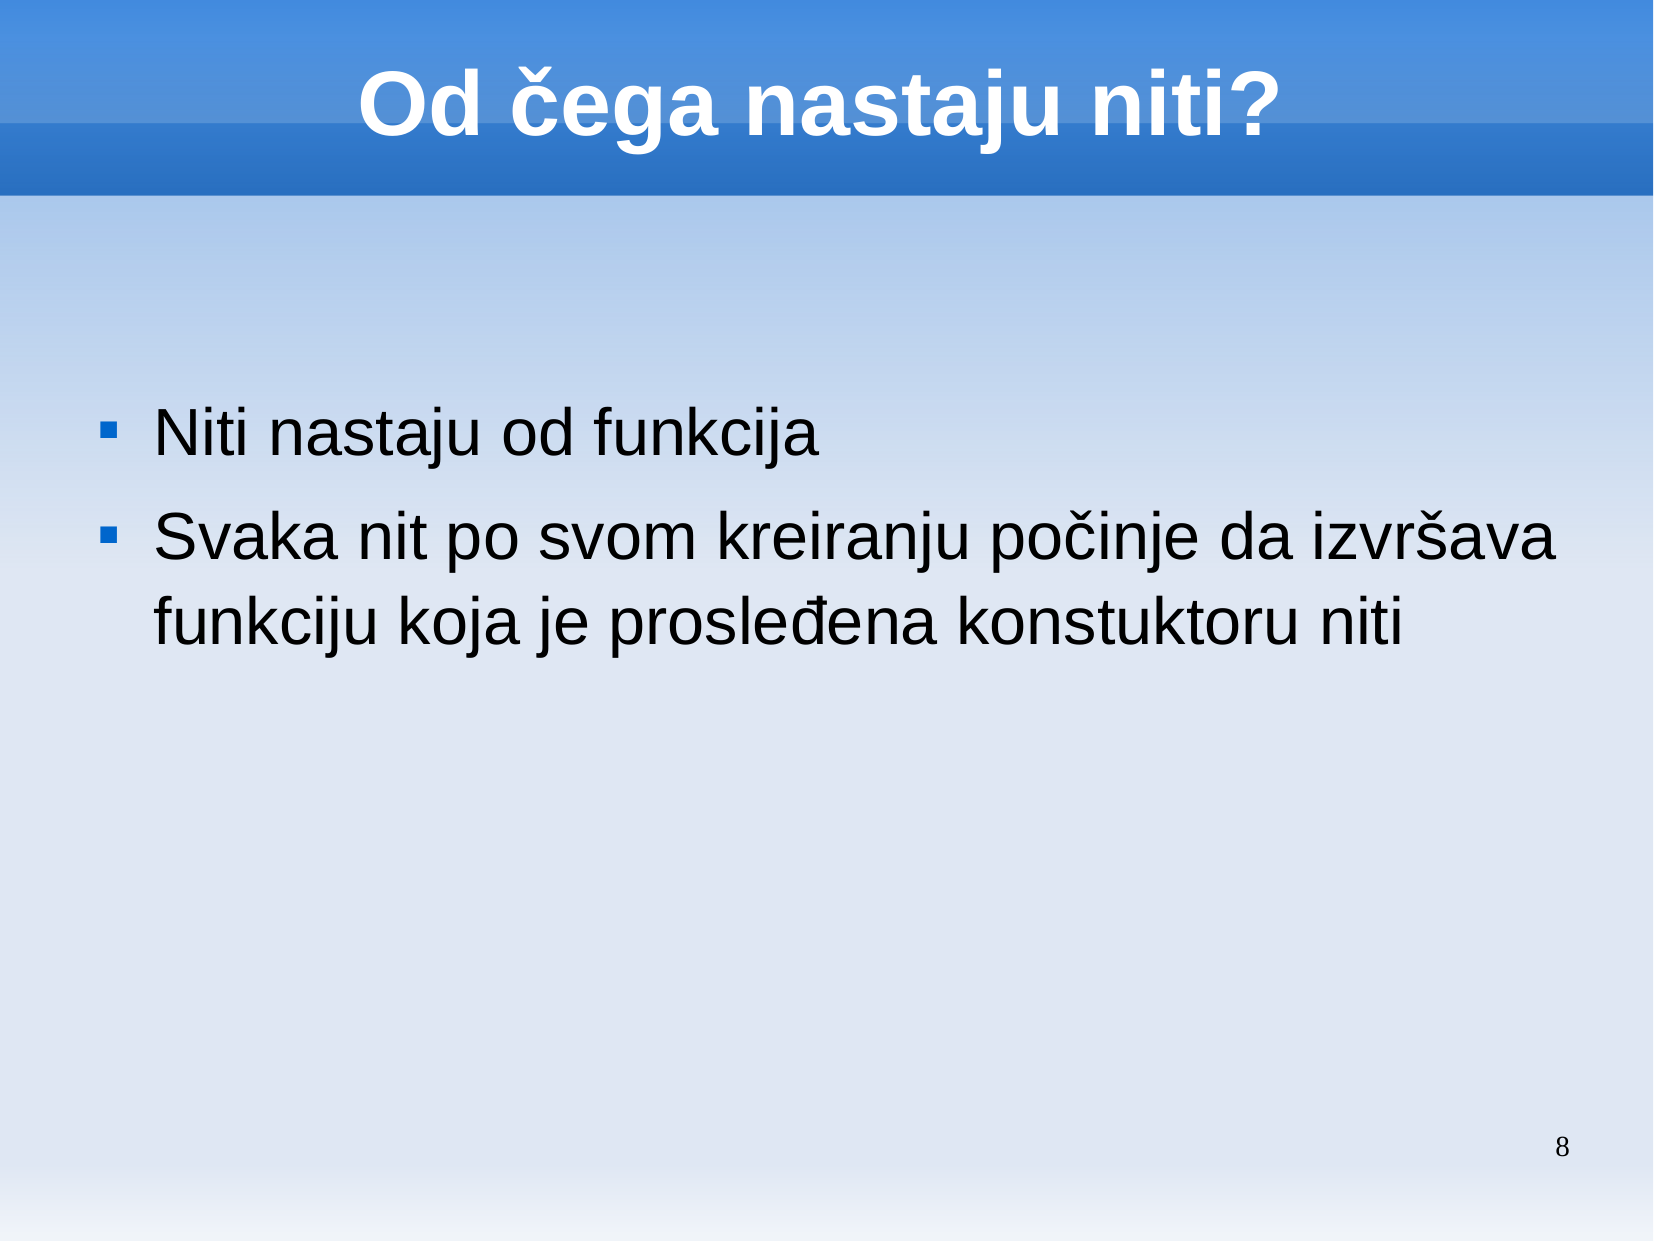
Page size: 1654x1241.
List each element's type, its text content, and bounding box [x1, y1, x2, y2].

picture [0, 0, 1654, 1241]
list Niti nastaju od funkcija Svaka nit po svom kreiranju počinje da izvršava funkciju koja je prosleđena konstuktoru niti [82, 290, 1571, 1109]
title Od čega nastaju niti? [76, 0, 1565, 208]
